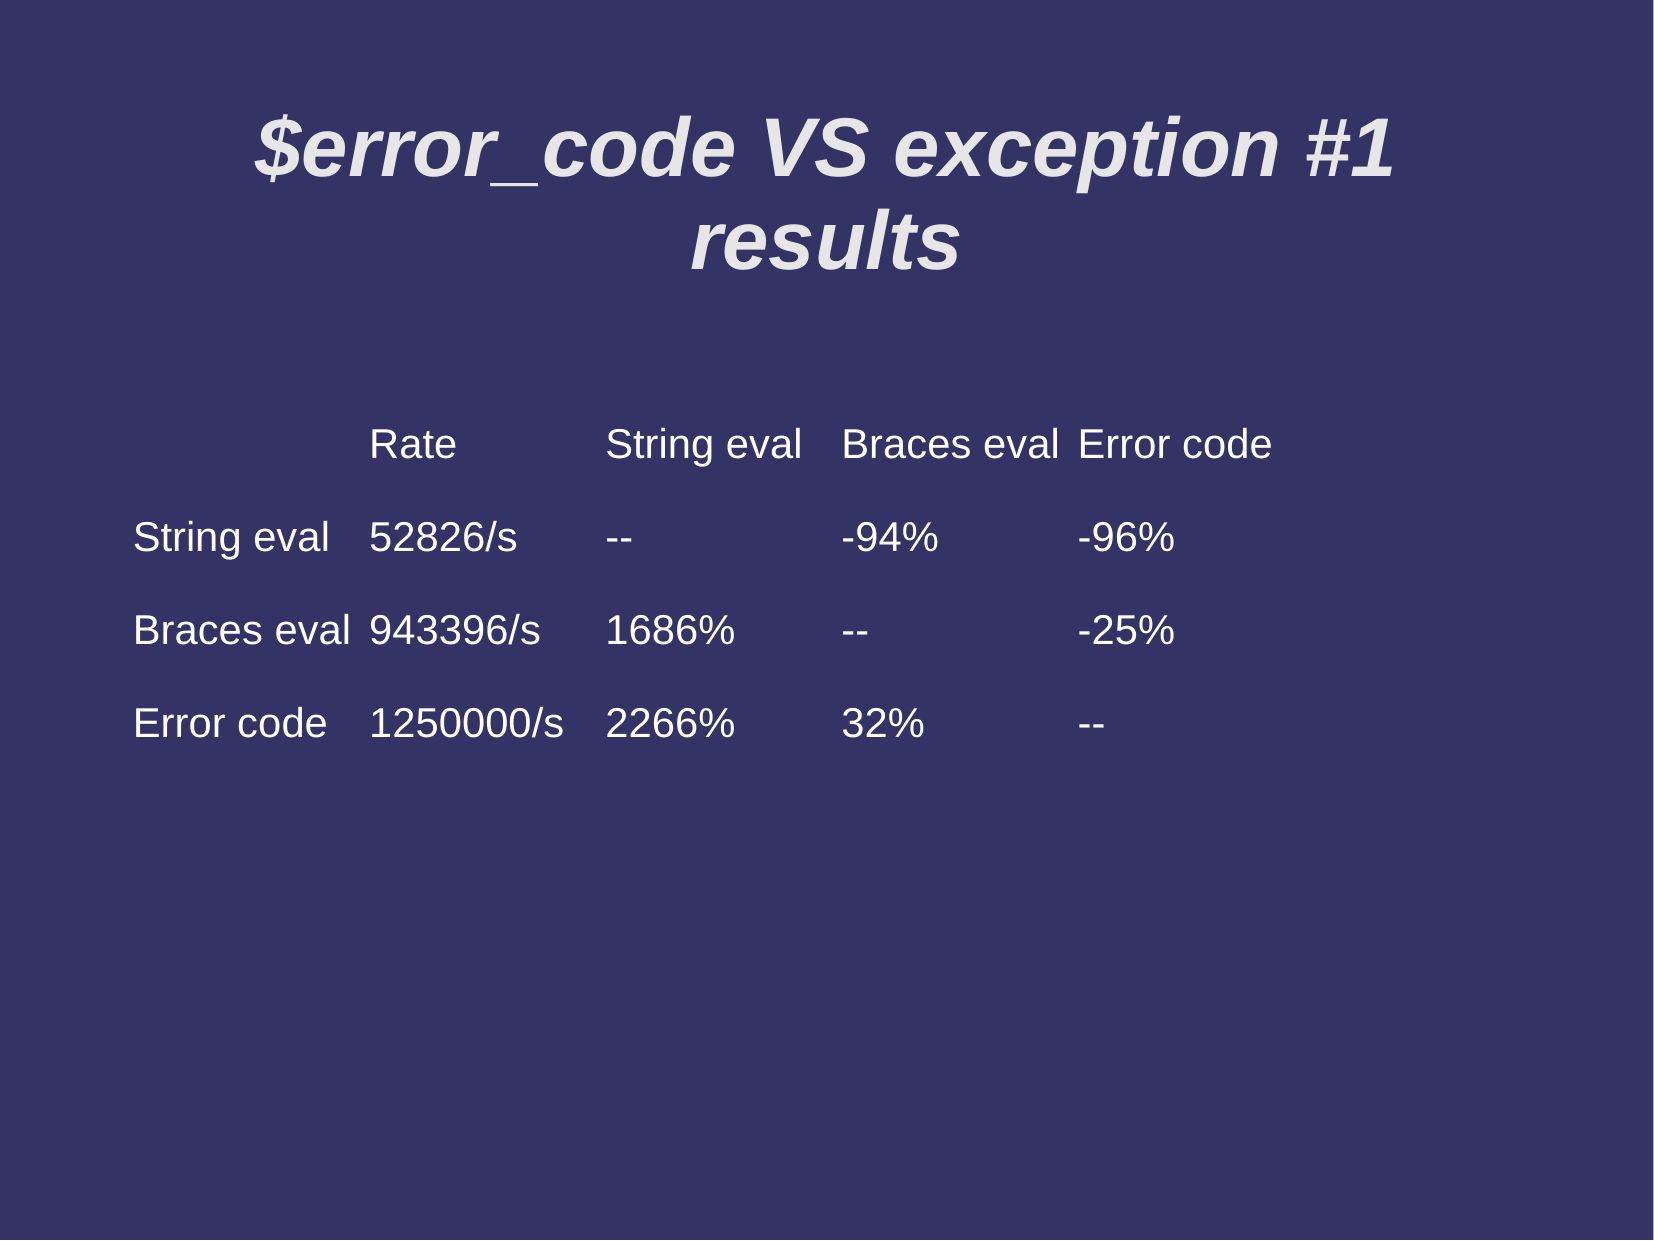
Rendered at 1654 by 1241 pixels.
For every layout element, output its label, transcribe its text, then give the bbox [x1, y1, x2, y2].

title $error_code VS exception #1 results [118, 90, 1536, 298]
text_box Rate String eval Braces eval Error code String eval 52826/s -- -94% -96% Braces eval 943396/s 1686% -- -25% Error code 1250000/s 2266% 32% -- [118, 413, 1536, 916]
